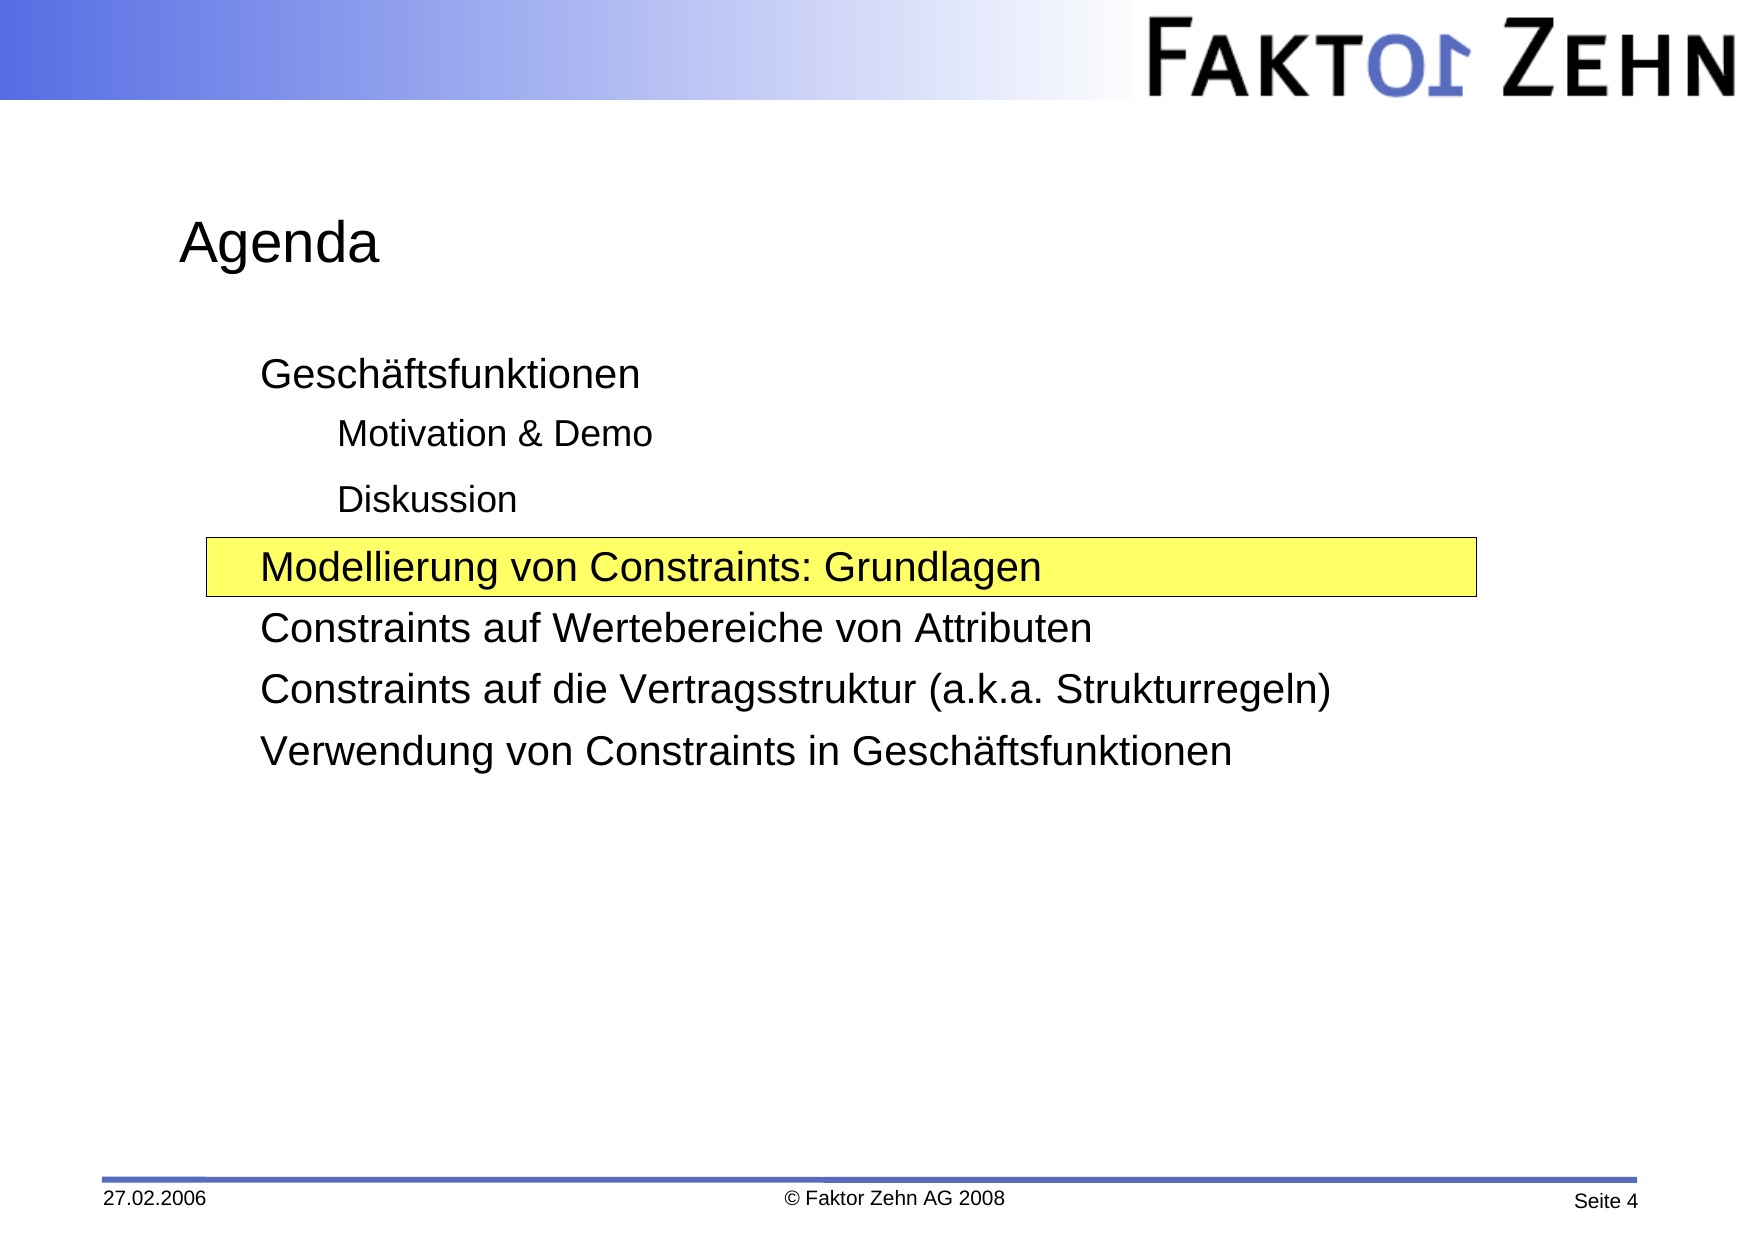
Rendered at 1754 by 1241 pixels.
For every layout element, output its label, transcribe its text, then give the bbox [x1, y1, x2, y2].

text_box [206, 537, 242, 597]
title Agenda [179, 191, 1577, 294]
picture [1133, 2, 1749, 105]
list Geschäftsfunktionen Motivation & Demo Diskussion Modellierung von Constraints: Grundlagen Constraints auf Wertebereiche von Attributen Constraints auf die Vertragsstruktur (a.k.a. Strukturregeln) Verwendung von Constraints in Geschäftsfunktionen [242, 351, 1489, 1058]
